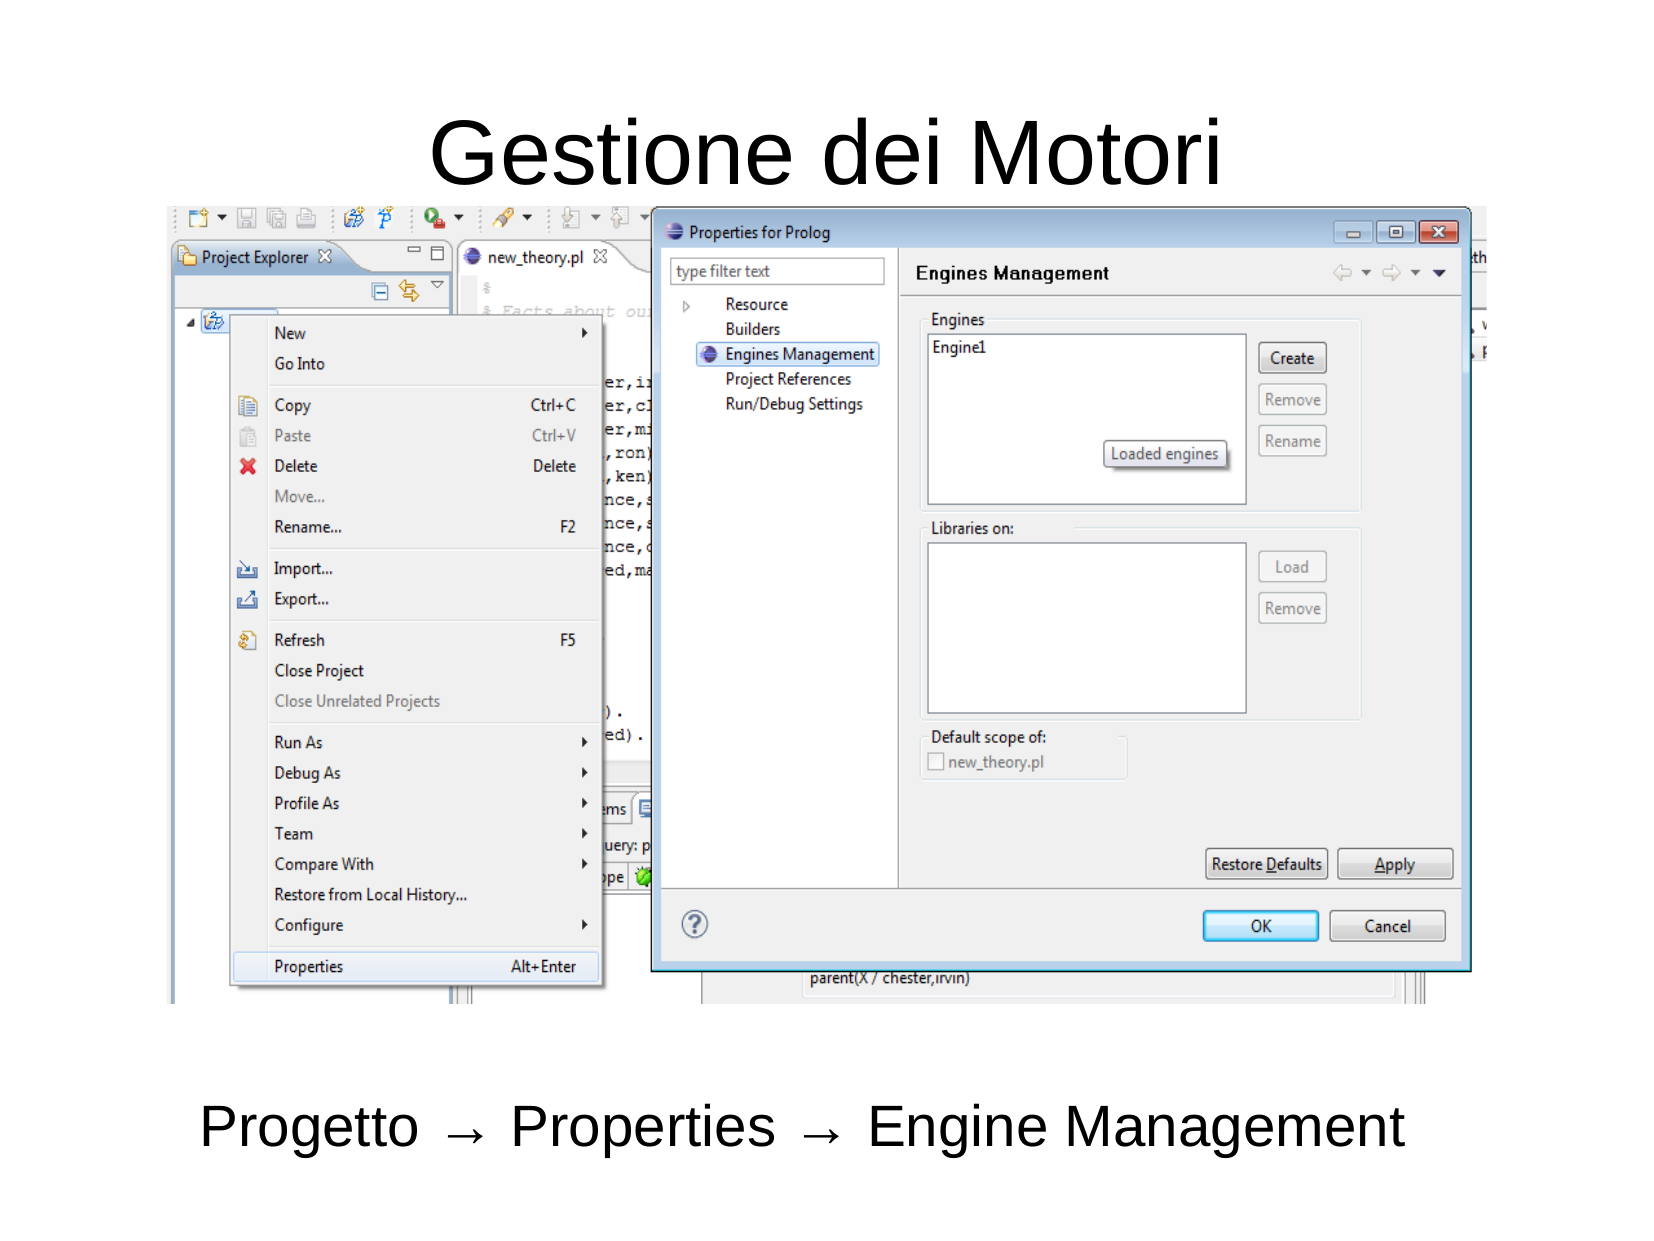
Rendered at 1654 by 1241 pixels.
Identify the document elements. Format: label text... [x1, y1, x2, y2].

picture [166, 206, 1487, 1004]
title Gestione dei Motori [82, 49, 1571, 257]
text_box Progetto → Properties → Engine Management [184, 1086, 1469, 1176]
